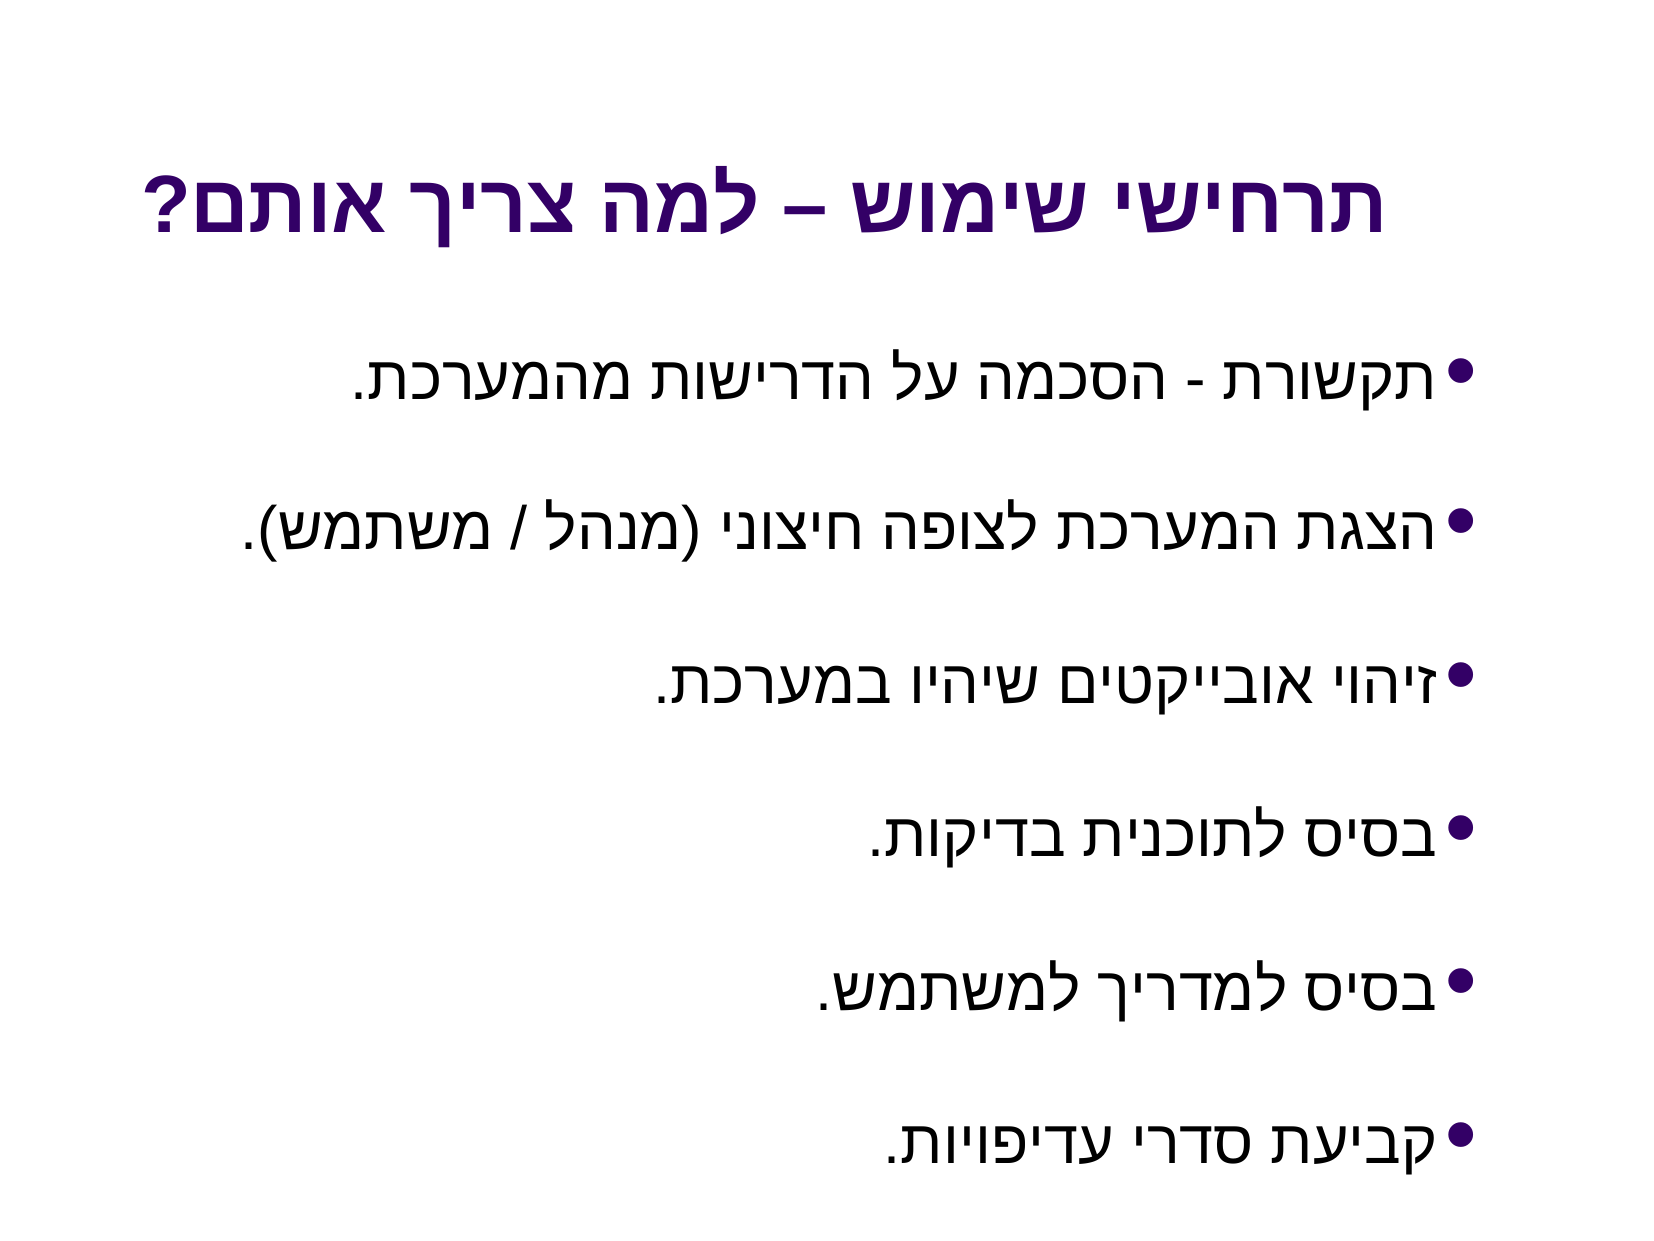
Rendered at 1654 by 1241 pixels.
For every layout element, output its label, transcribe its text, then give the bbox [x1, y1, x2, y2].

title תרחישי שימוש – למה צריך אותם? [82, 22, 1447, 257]
text_box תקשורת - הסכמה על הדרישות מהמערכת. הצגת המערכת לצופה חיצוני (מנהל / משתמש). זיהוי אובייקטים שיהיו במערכת. בסיס לתוכנית בדיקות. בסיס למדריך למשתמש. קביעת סדרי עדיפויות. [58, 340, 1498, 1193]
